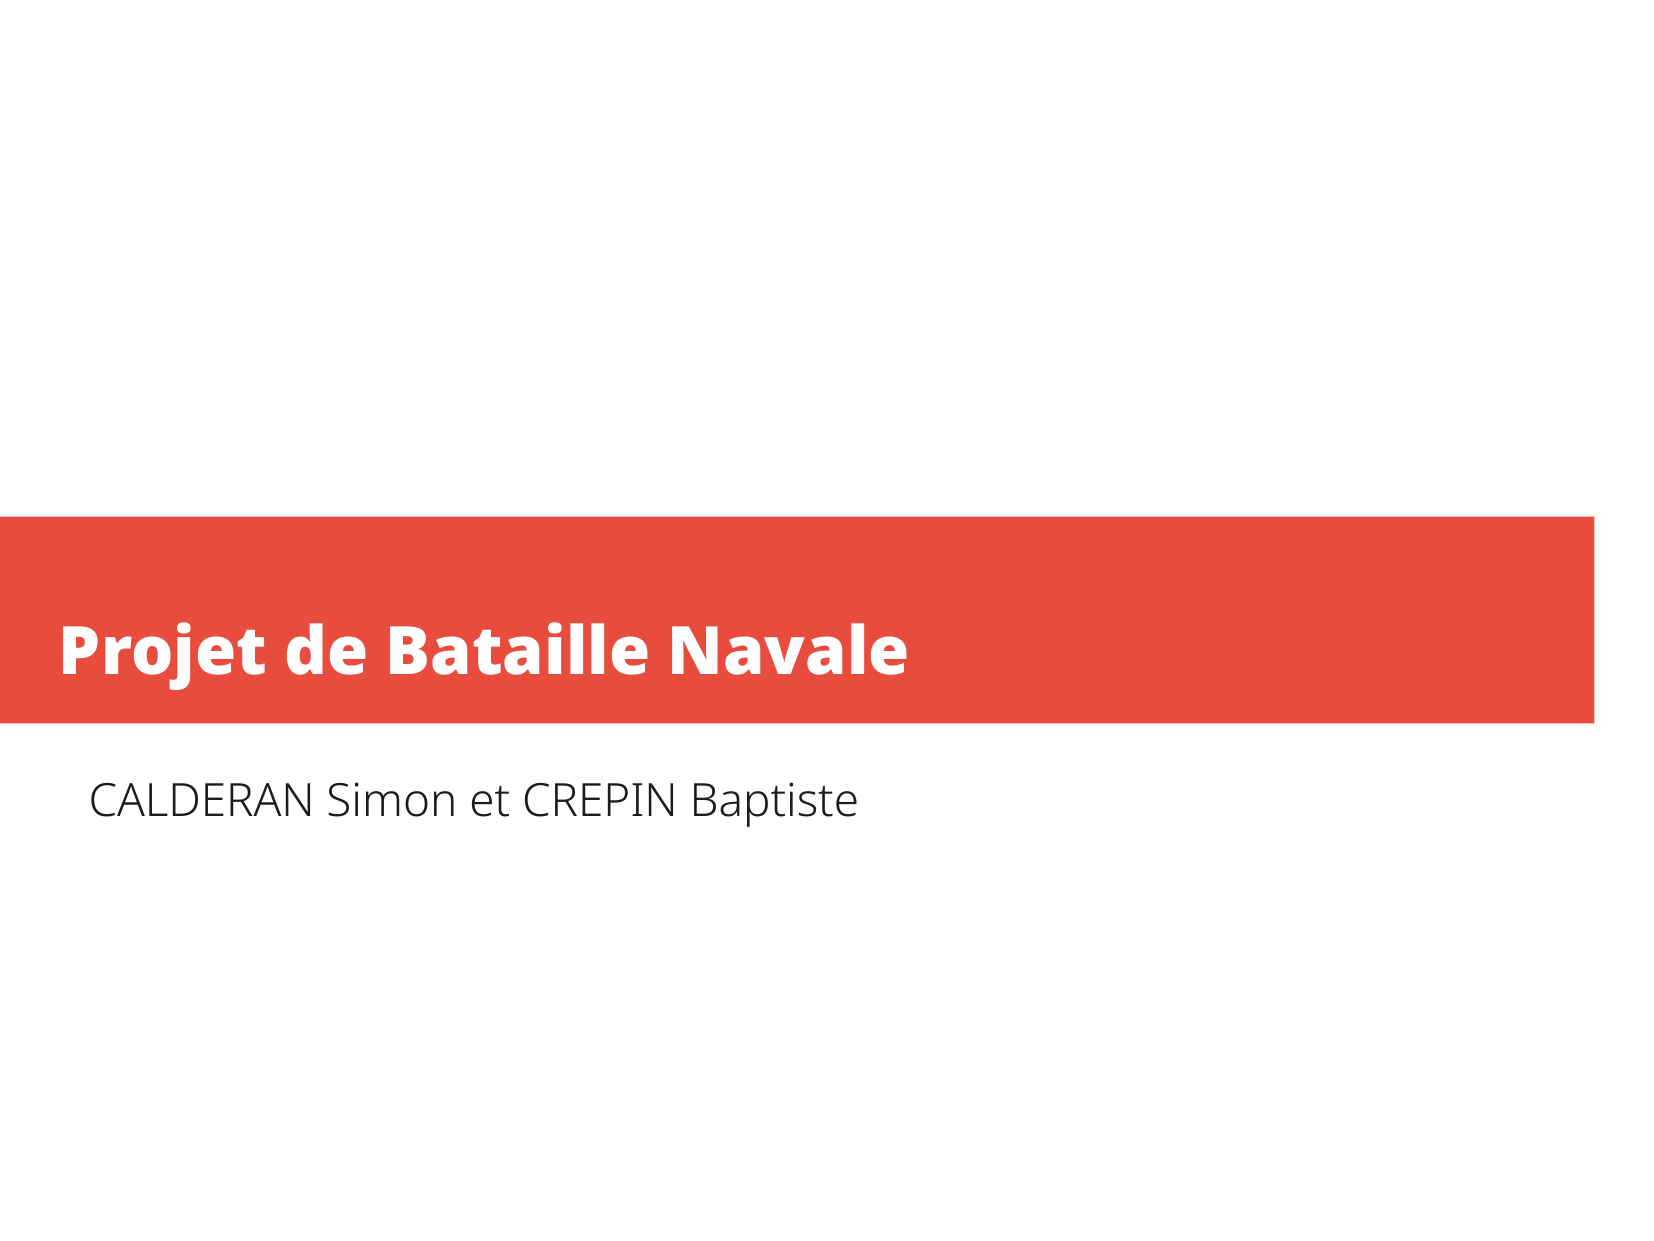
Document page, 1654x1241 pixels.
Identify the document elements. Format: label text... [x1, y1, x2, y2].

subtitle CALDERAN Simon et CREPIN Baptiste [88, 767, 1595, 1182]
title Projet de Bataille Navale [59, 546, 1595, 694]
